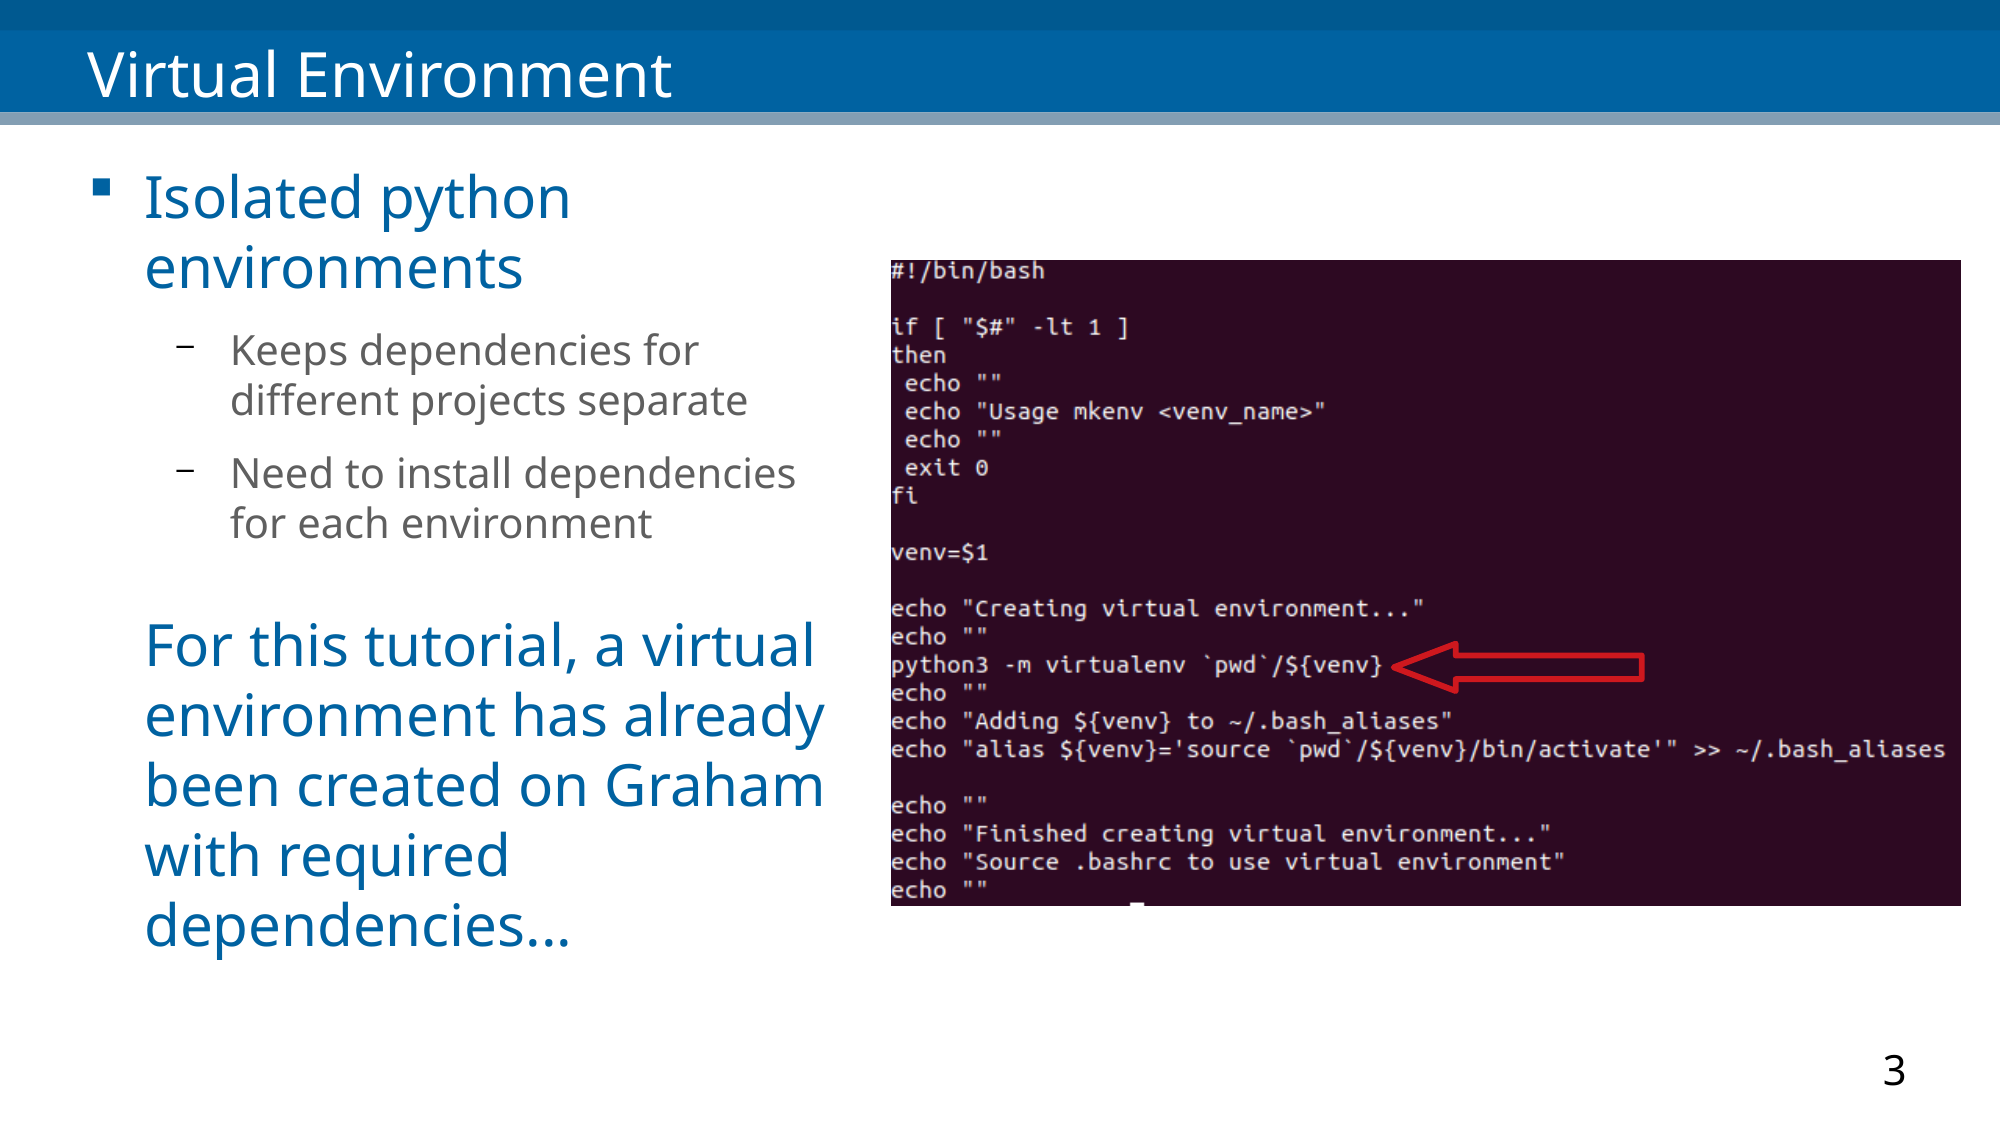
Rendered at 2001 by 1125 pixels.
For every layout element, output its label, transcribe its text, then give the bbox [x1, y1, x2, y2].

slide_number <number> [1803, 1038, 1987, 1107]
list Isolated python environments Keeps dependencies for different projects separate Need to install dependencies for each environment [76, 154, 875, 602]
list For this tutorial, a virtual environment has already been created on Graham with required dependencies... [76, 602, 875, 1042]
title Virtual Environment [76, 21, 1844, 124]
picture [891, 260, 1961, 906]
